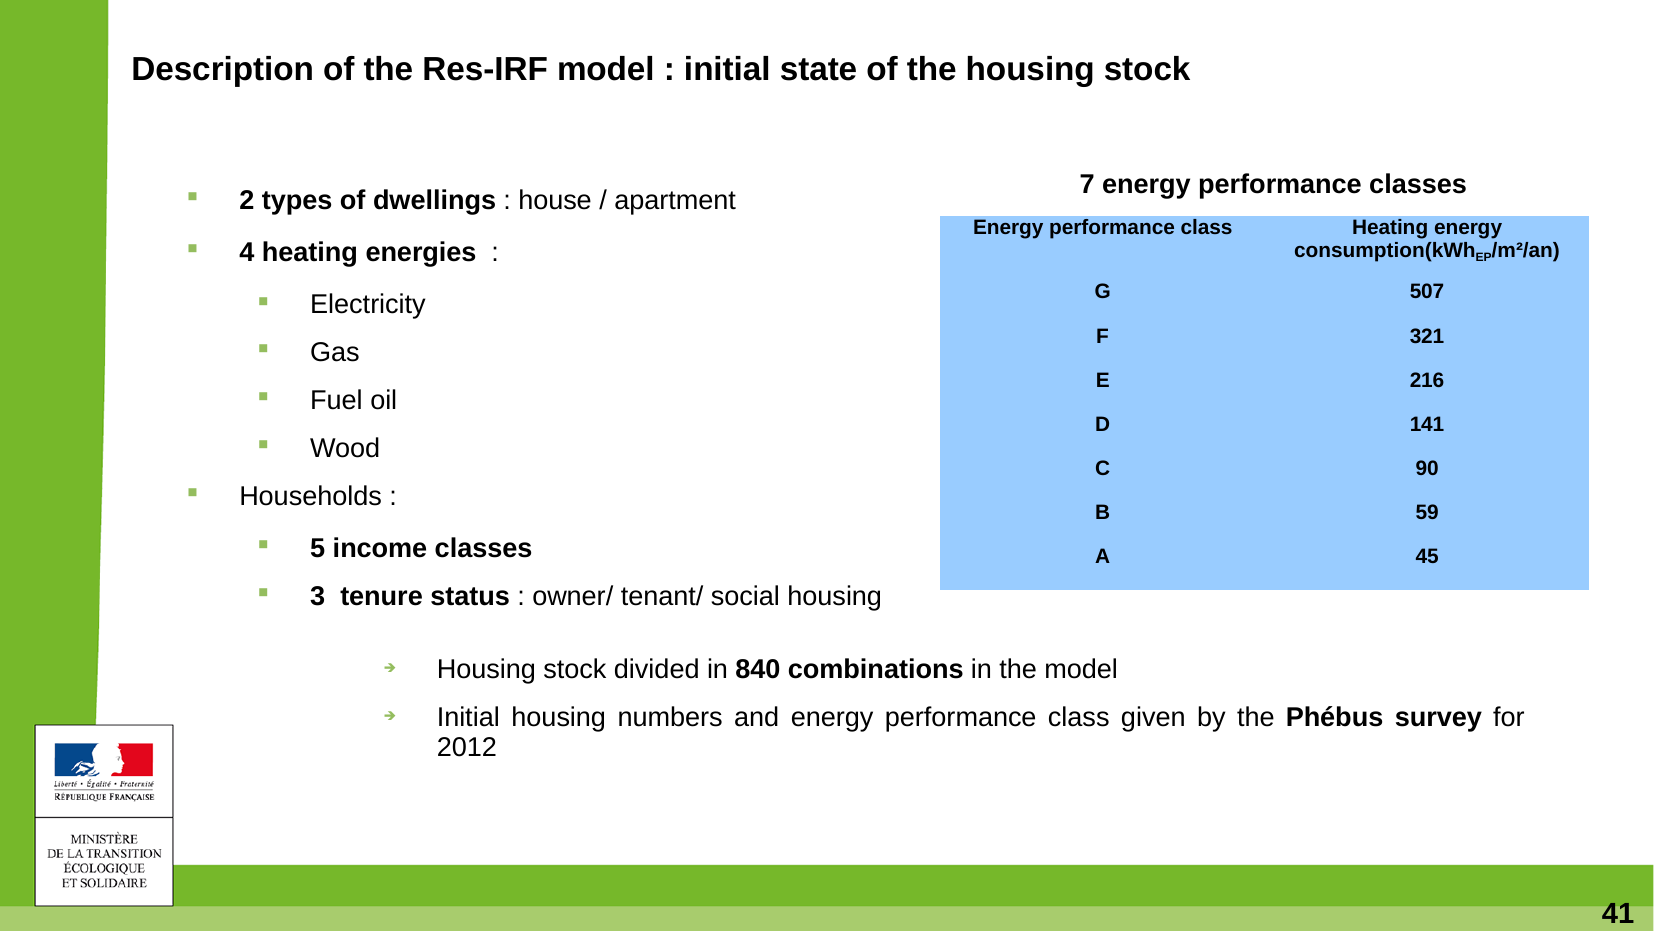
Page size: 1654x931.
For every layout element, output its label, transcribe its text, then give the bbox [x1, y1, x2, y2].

table_cell 321 [1265, 324, 1589, 369]
title Description of the Res-IRF model : initial state of the housing stock [131, 37, 1571, 102]
table_cell 507 [1265, 280, 1589, 324]
table_cell D [940, 413, 1265, 457]
table_cell B [940, 501, 1265, 545]
table_cell A [940, 545, 1265, 590]
table_header Heating energy consumption(kWhEP/m²/an) [1265, 216, 1589, 280]
picture [0, 0, 1654, 931]
table_header Energy performance class [940, 216, 1265, 280]
table_cell 45 [1265, 545, 1589, 590]
list 2 types of dwellings : house / apartment 4 heating energies : Electricity Gas Fuel oil Wood Households : 5 income classes 3 tenure status : owner/ tenant/ social housing [168, 184, 914, 660]
text_box Housing stock divided in 840 combinations in the model Initial housing numbers and energy performance class given by the Phébus survey for 2012 [295, 654, 1525, 769]
table_cell 141 [1265, 413, 1589, 457]
table_cell E [940, 369, 1265, 413]
table_cell C [940, 457, 1265, 501]
table_cell F [940, 324, 1265, 369]
table_cell 90 [1265, 457, 1589, 501]
table_cell 216 [1265, 369, 1589, 413]
table_cell 59 [1265, 501, 1589, 545]
text_box 7 energy performance classes [1064, 161, 1562, 208]
table_cell G [940, 280, 1265, 324]
